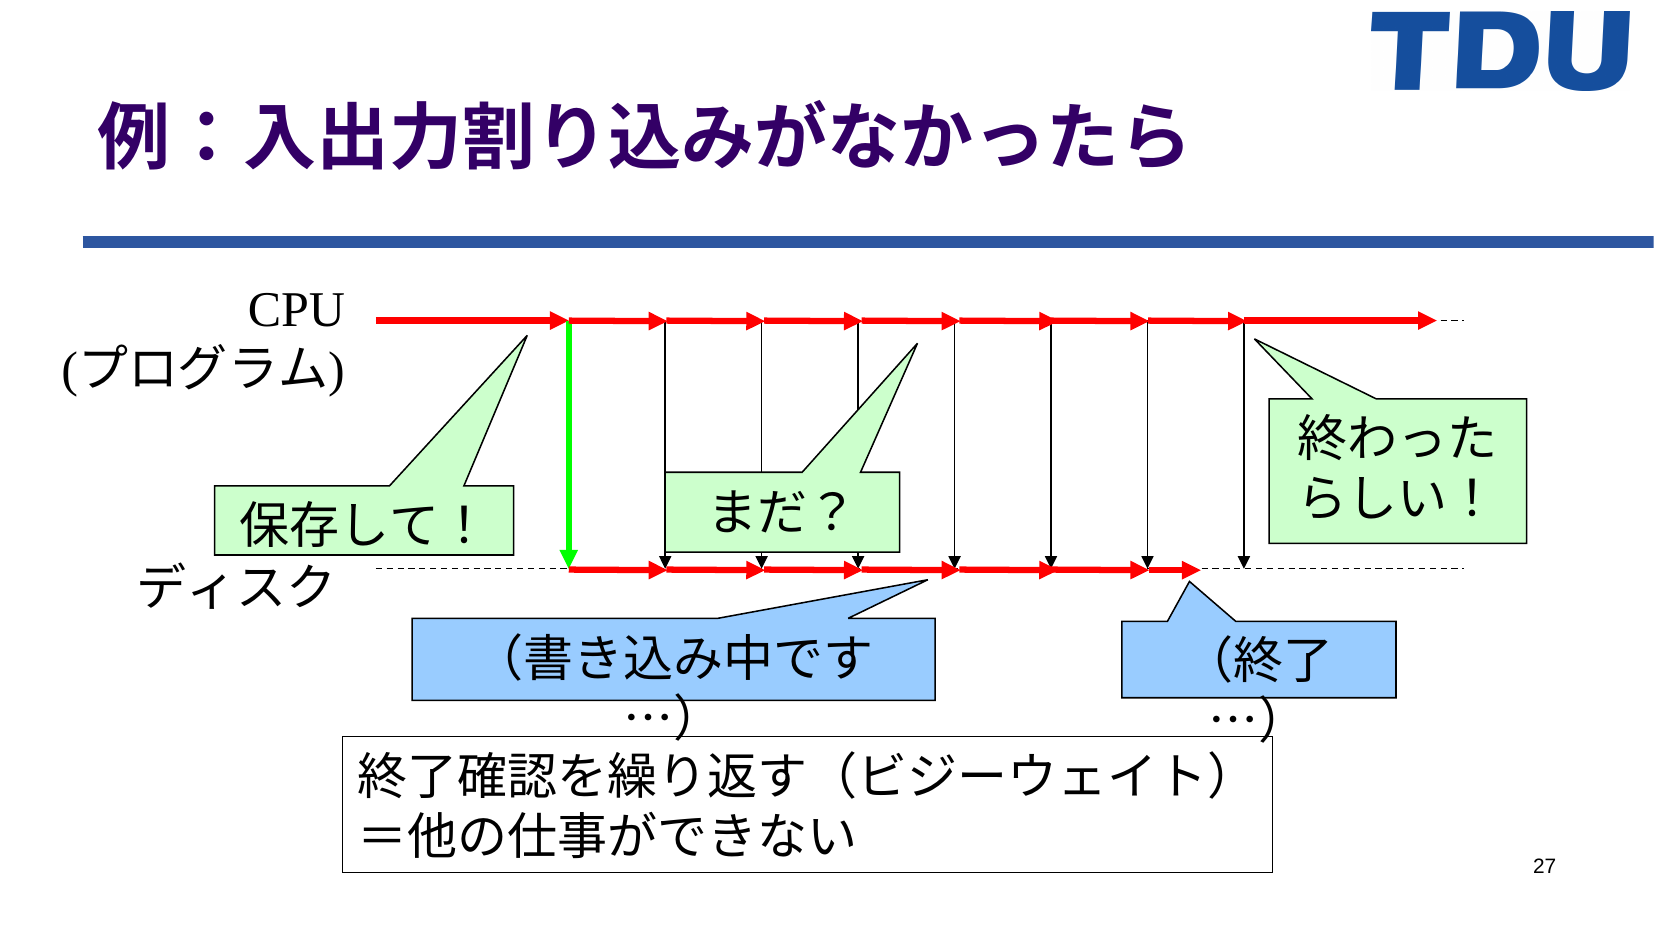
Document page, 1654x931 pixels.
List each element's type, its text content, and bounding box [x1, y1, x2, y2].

text_box ディスク [121, 547, 352, 624]
text_box 終了確認を繰り返す（ビジーウェイト） ＝他の仕事ができない [342, 736, 1273, 873]
text_box 保存して！ [214, 335, 528, 556]
picture [1371, 11, 1630, 91]
text_box （終了…） [1121, 581, 1397, 698]
text_box まだ？ [665, 343, 918, 553]
text_box 終わった らしい！ [1254, 338, 1527, 544]
title 例：入出力割り込みがなかったら [82, 16, 1447, 193]
text_box CPU (プログラム) [46, 268, 360, 405]
text_box （書き込み中です…） [412, 579, 936, 701]
